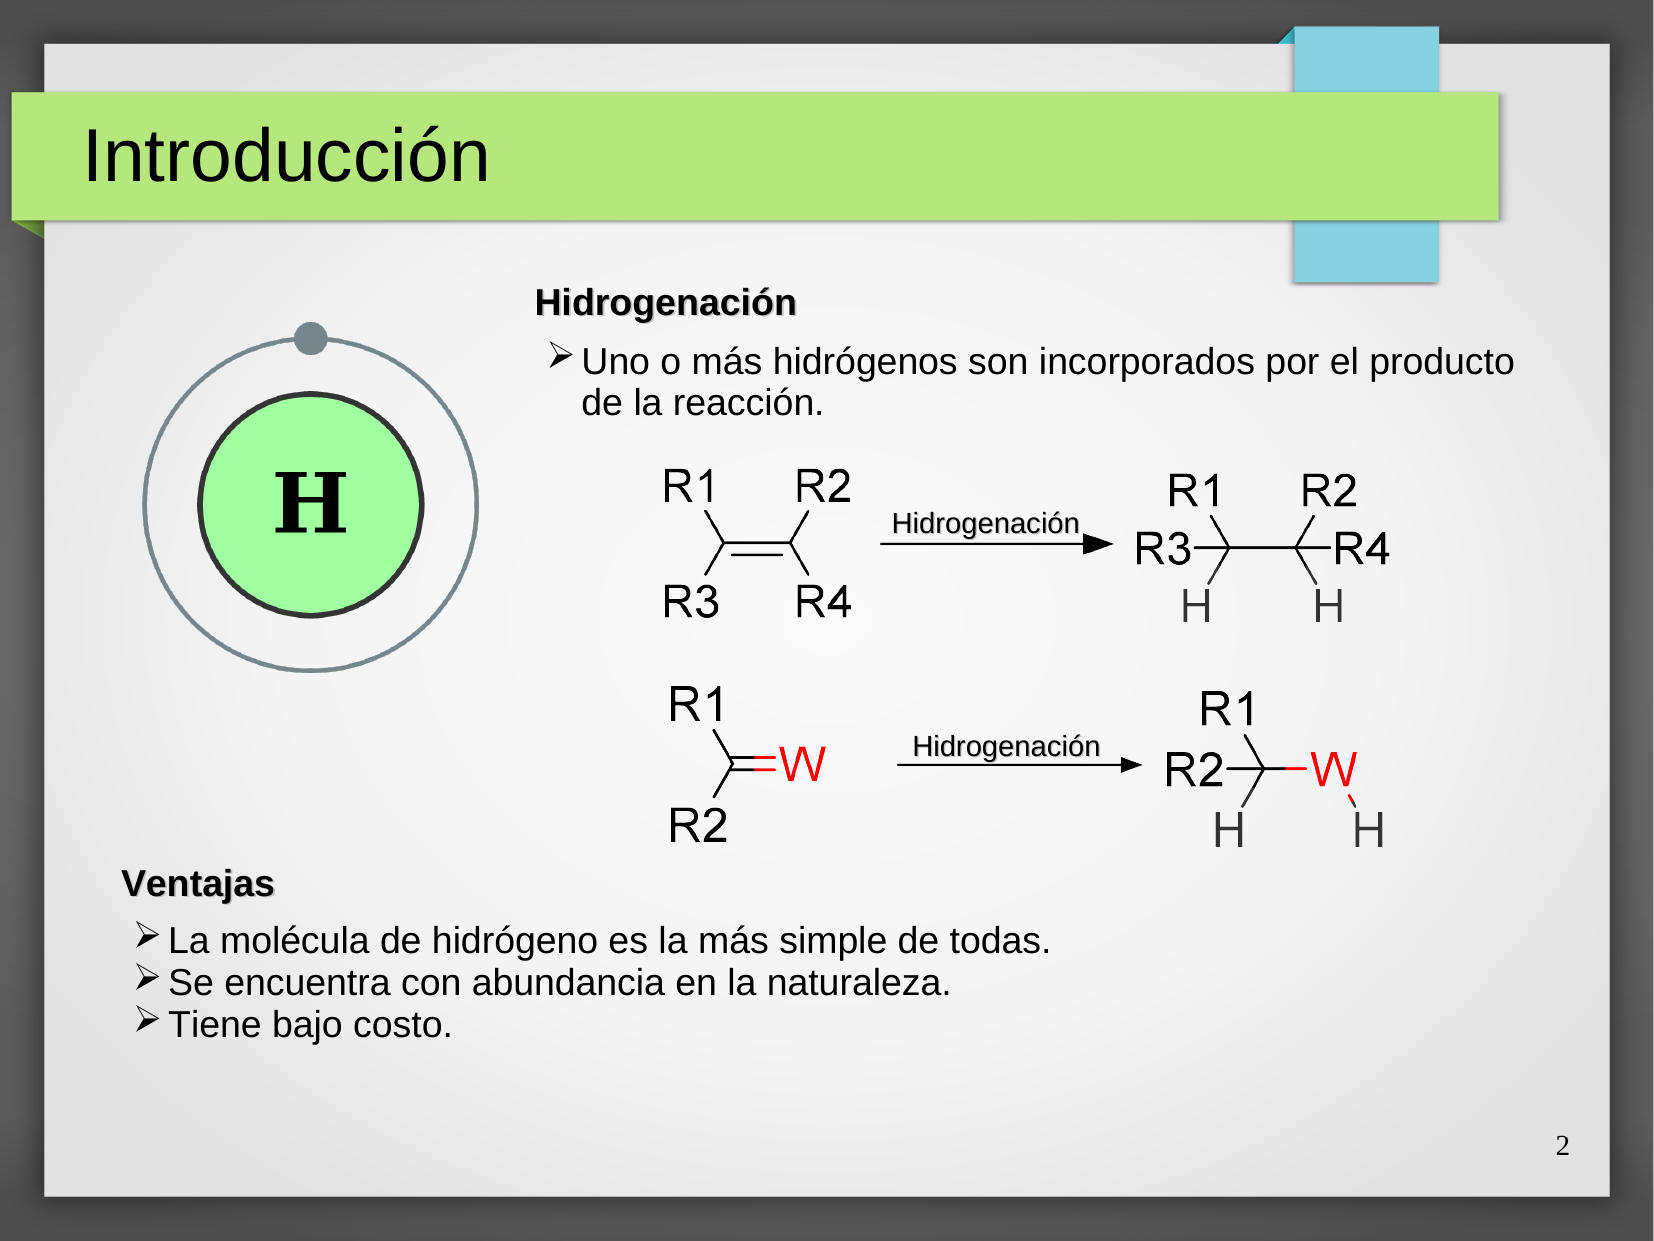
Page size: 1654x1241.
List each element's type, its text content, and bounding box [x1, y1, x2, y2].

text_box Hidrogenación [876, 498, 1099, 555]
text_box Introducción [82, 94, 1264, 213]
text_box La molécula de hidrógeno es la más simple de todas. Se encuentra con abundancia en la naturaleza. Tiene bajo costo. [118, 910, 1068, 1052]
text_box Ventajas [106, 852, 399, 910]
text_box Uno o más hidrógenos son incorporados por el producto de la reacción. [531, 330, 1548, 430]
text_box <number> [1185, 1129, 1571, 1215]
picture [0, 0, 1654, 1241]
text_box Hidrogenación [519, 271, 813, 329]
text_box Hidrogenación [897, 720, 1120, 778]
